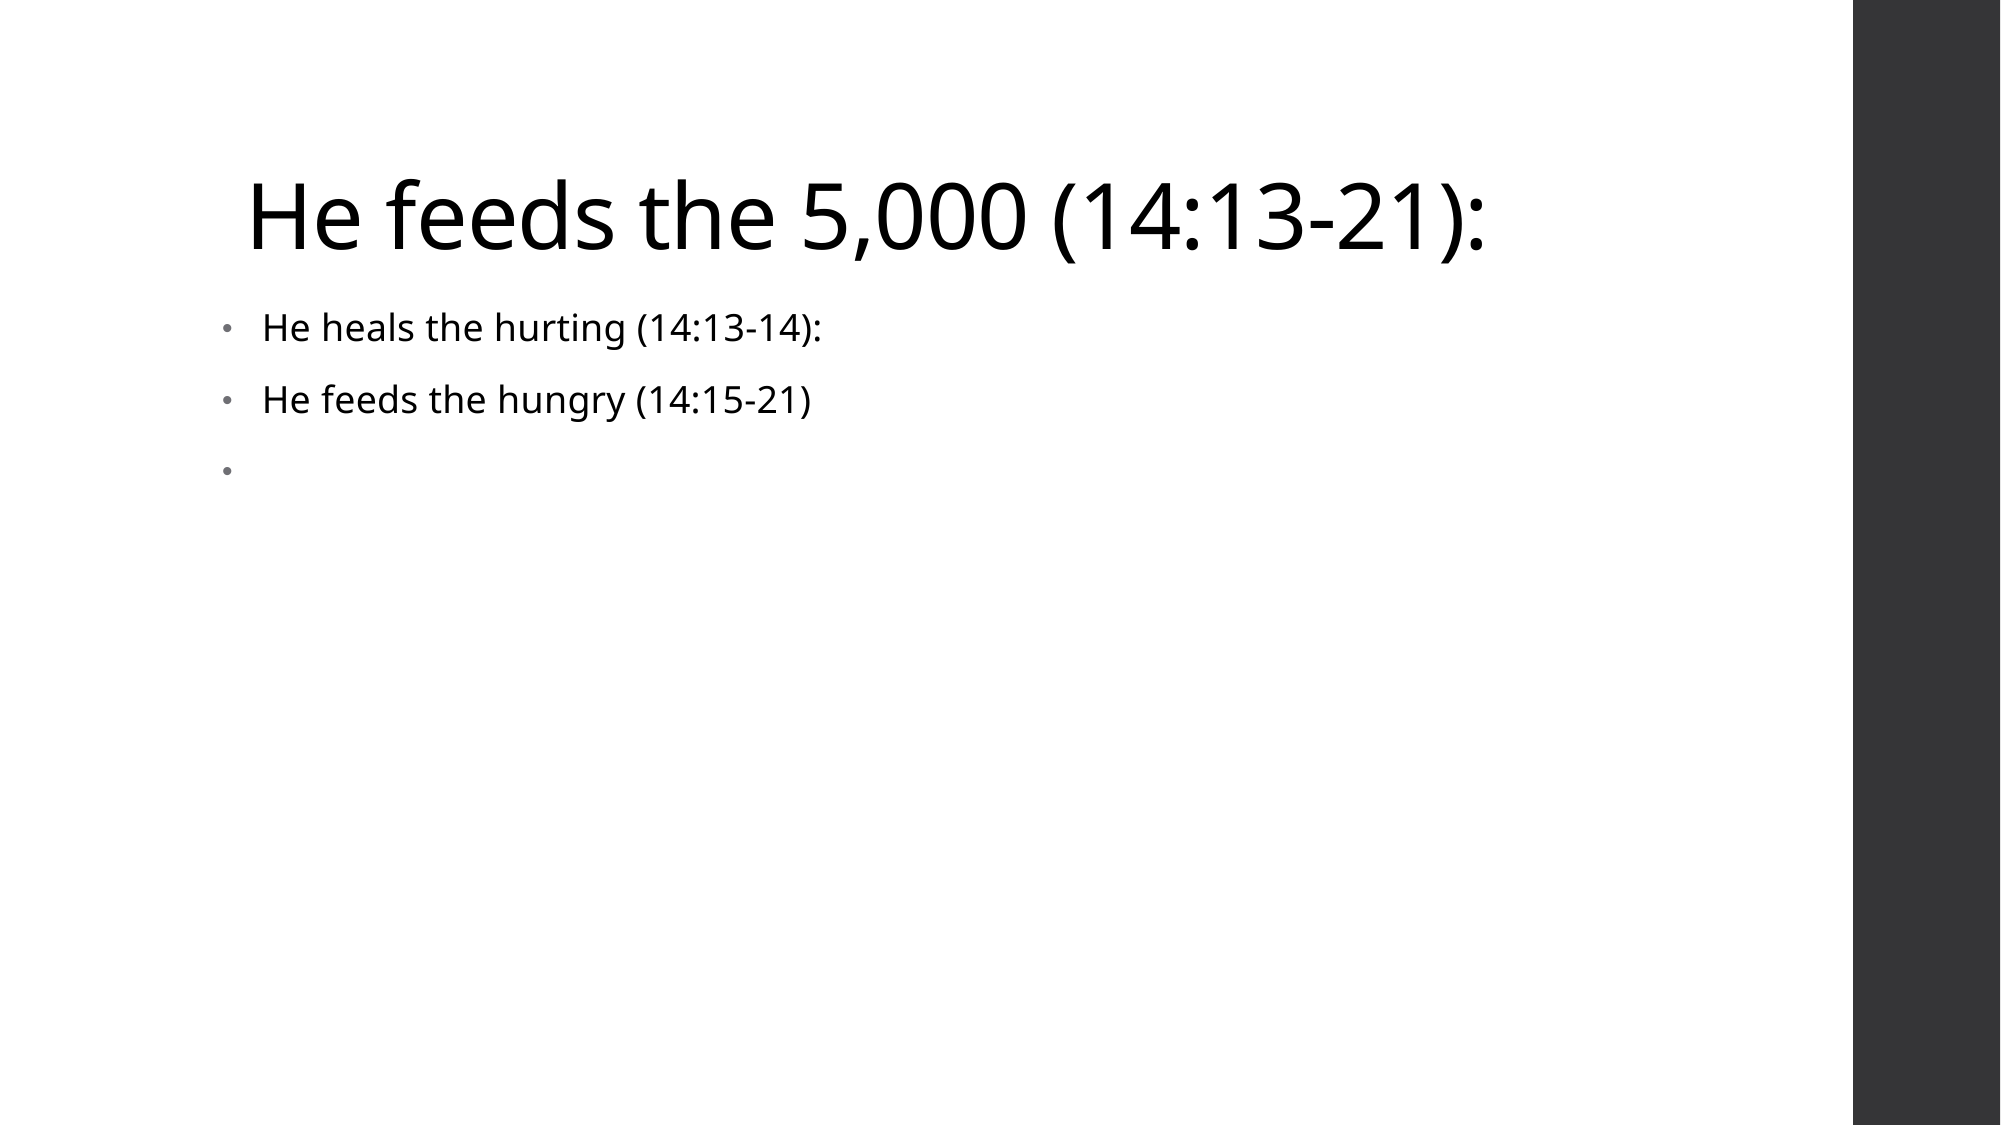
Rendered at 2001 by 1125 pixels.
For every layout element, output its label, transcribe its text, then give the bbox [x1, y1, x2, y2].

title He feeds the 5,000 (14:13-21): [206, 60, 1797, 278]
list He heals the hurting (14:13-14): He feeds the hungry (14:15-21) [206, 299, 1617, 1014]
